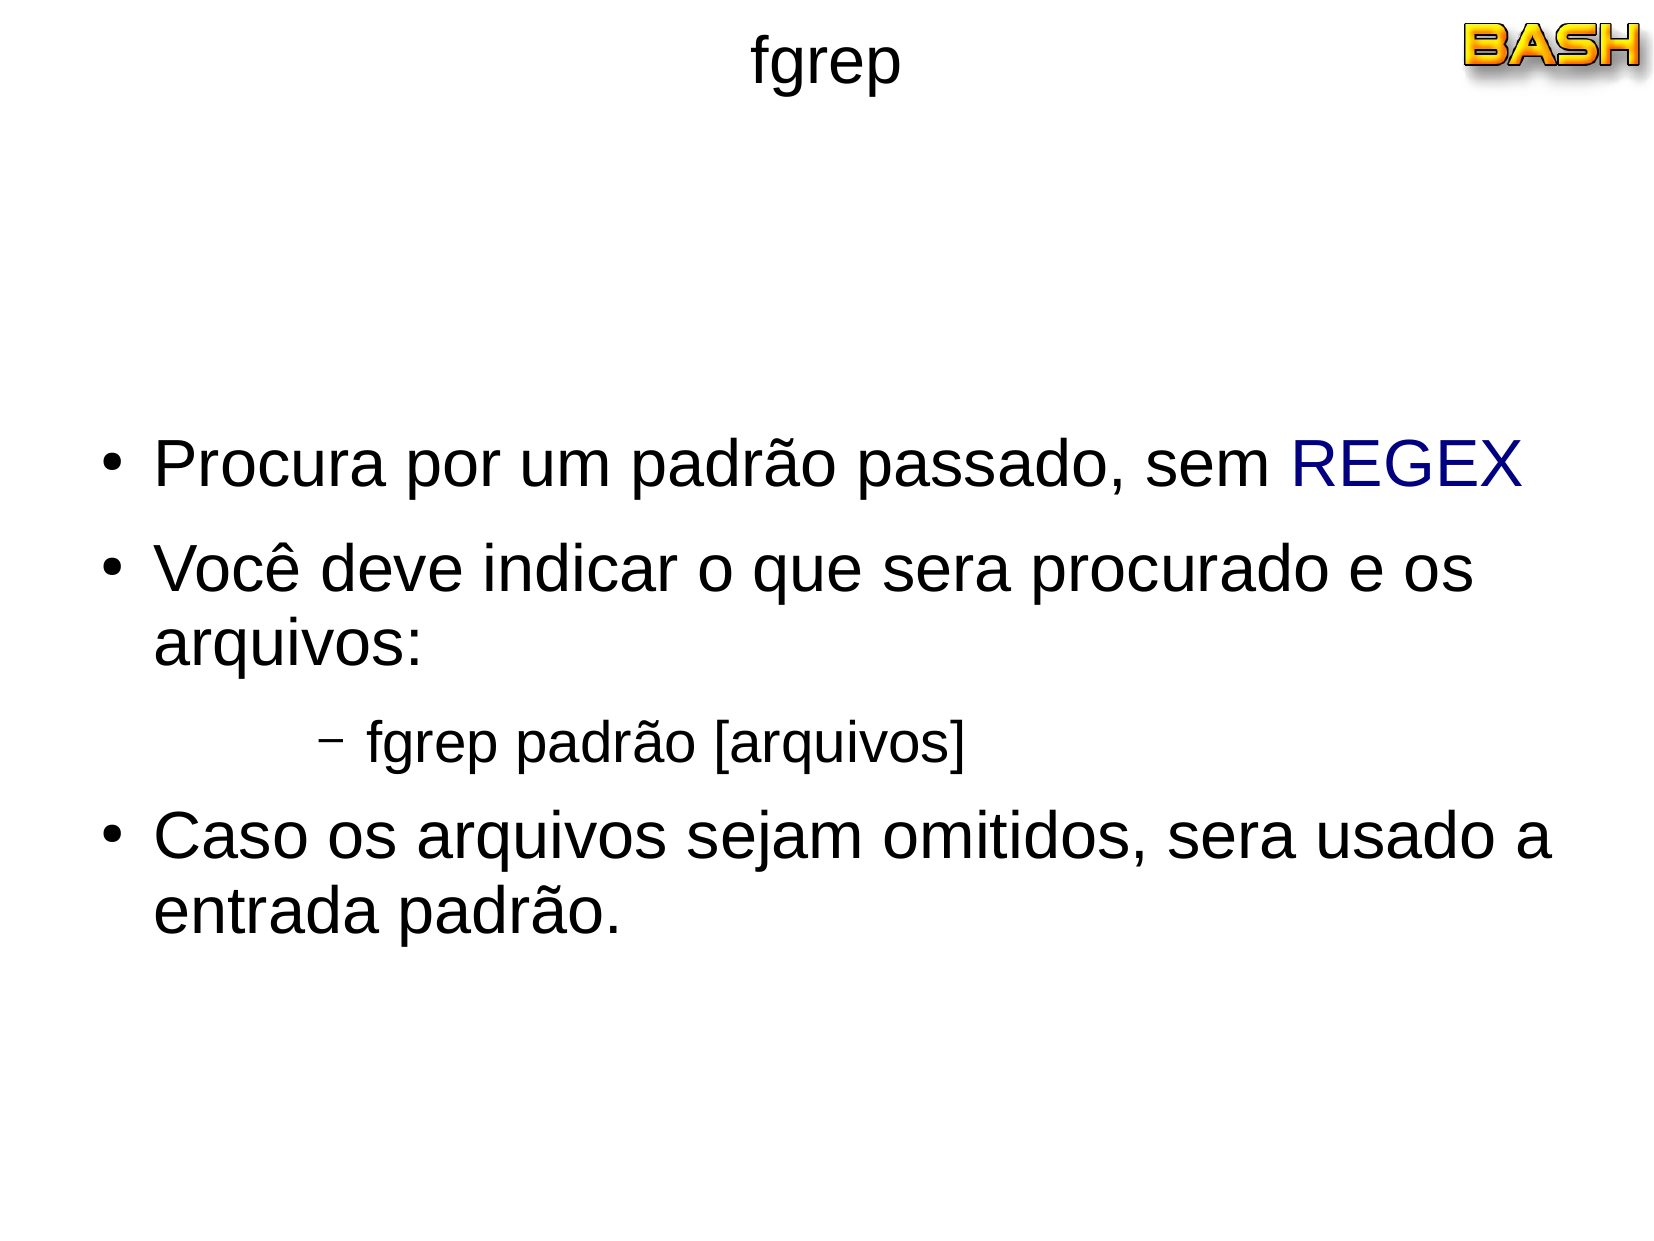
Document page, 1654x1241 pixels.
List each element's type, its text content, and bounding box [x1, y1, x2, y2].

list Procura por um padrão passado, sem REGEX Você deve indicar o que sera procurado e os arquivos: fgrep padrão [arquivos] Caso os arquivos sejam omitidos, sera usado a entrada padrão. [82, 426, 1571, 948]
title fgrep [82, 22, 1571, 98]
picture [1450, 0, 1654, 96]
